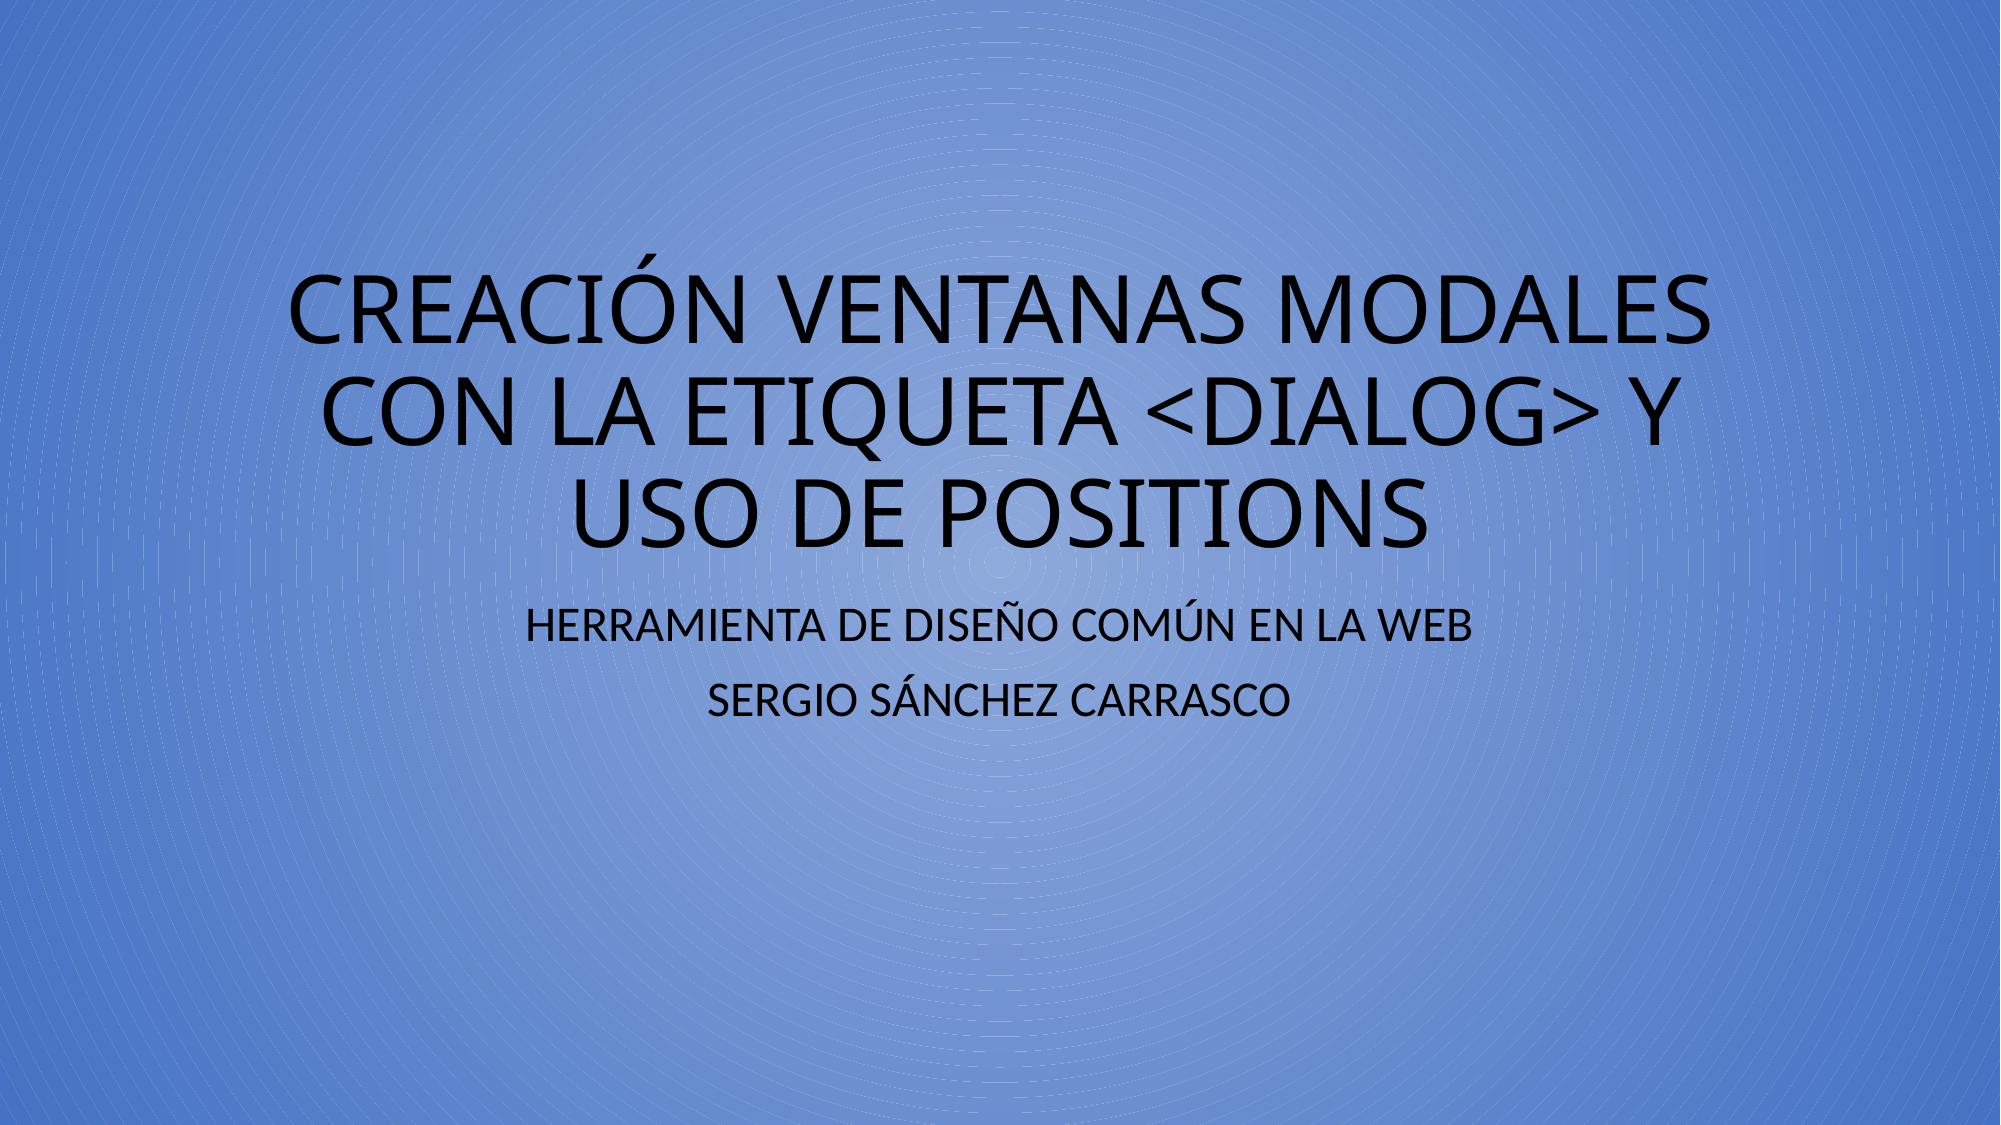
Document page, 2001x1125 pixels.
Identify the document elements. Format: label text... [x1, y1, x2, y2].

subtitle HERRAMIENTA DE DISEÑO COMÚN EN LA WEB SERGIO SÁNCHEZ CARRASCO [249, 590, 1750, 863]
title CREACIÓN VENTANAS MODALES CON LA ETIQUETA <DIALOG> Y USO DE POSITIONS [249, 184, 1750, 576]
